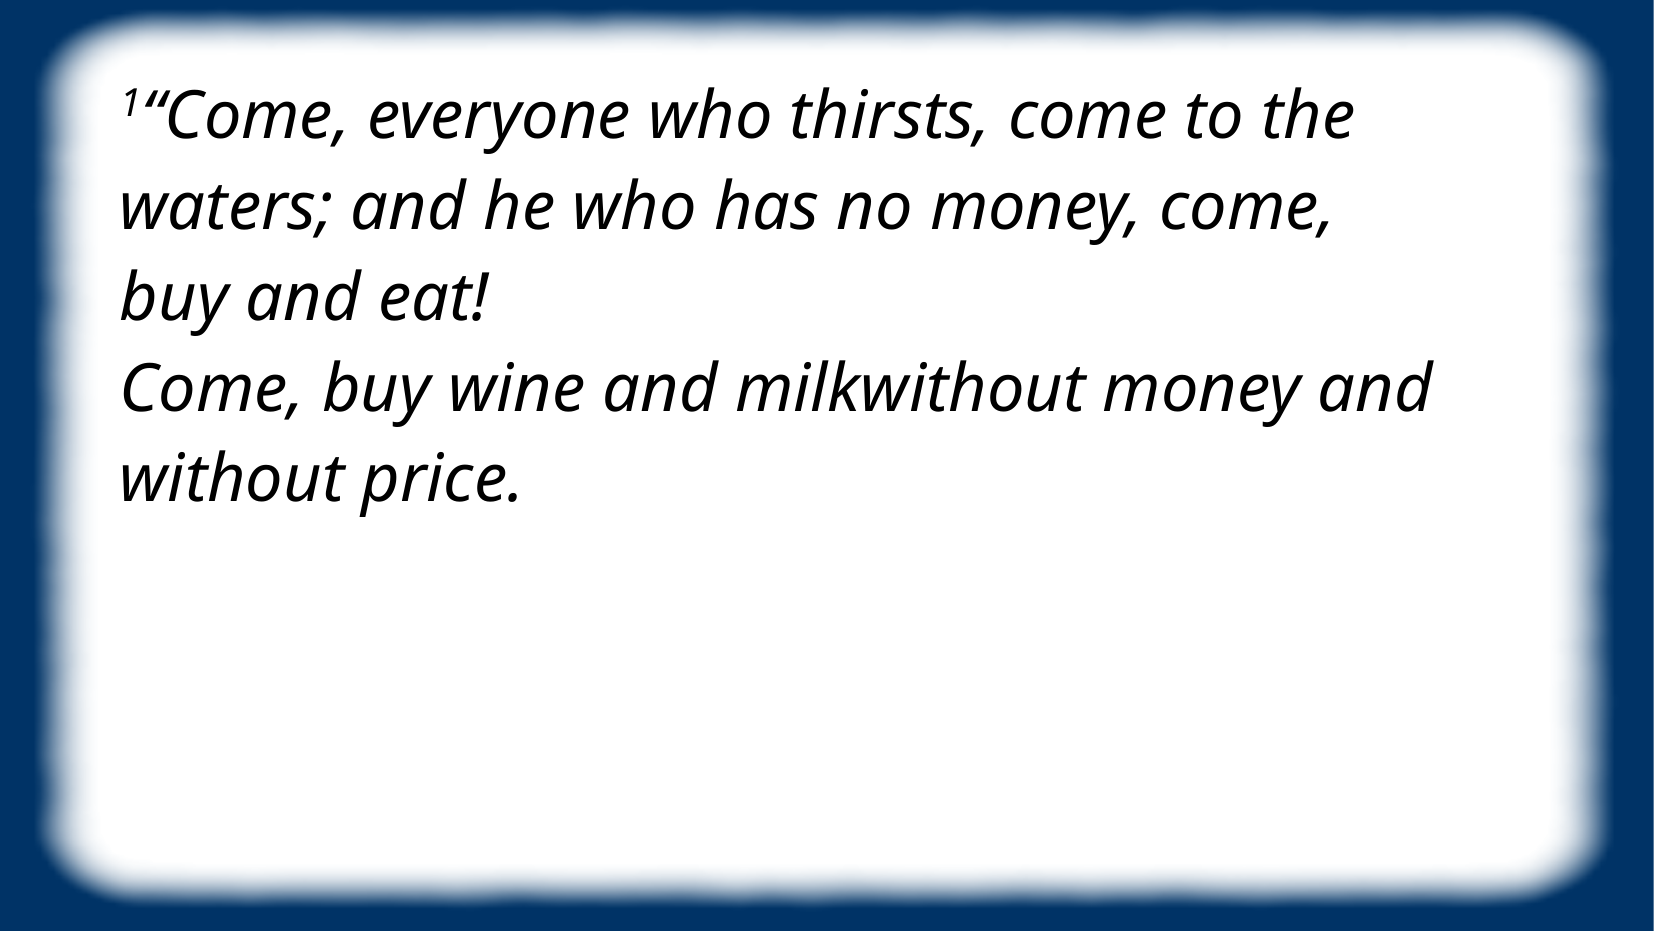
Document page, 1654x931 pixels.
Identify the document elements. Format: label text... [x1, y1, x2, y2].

picture [0, 0, 1654, 931]
text_box 1“Come, everyone who thirsts, come to the waters; and he who has no money, come, buy and eat! Come, buy wine and milkwithout money and without price. [105, 60, 1546, 519]
